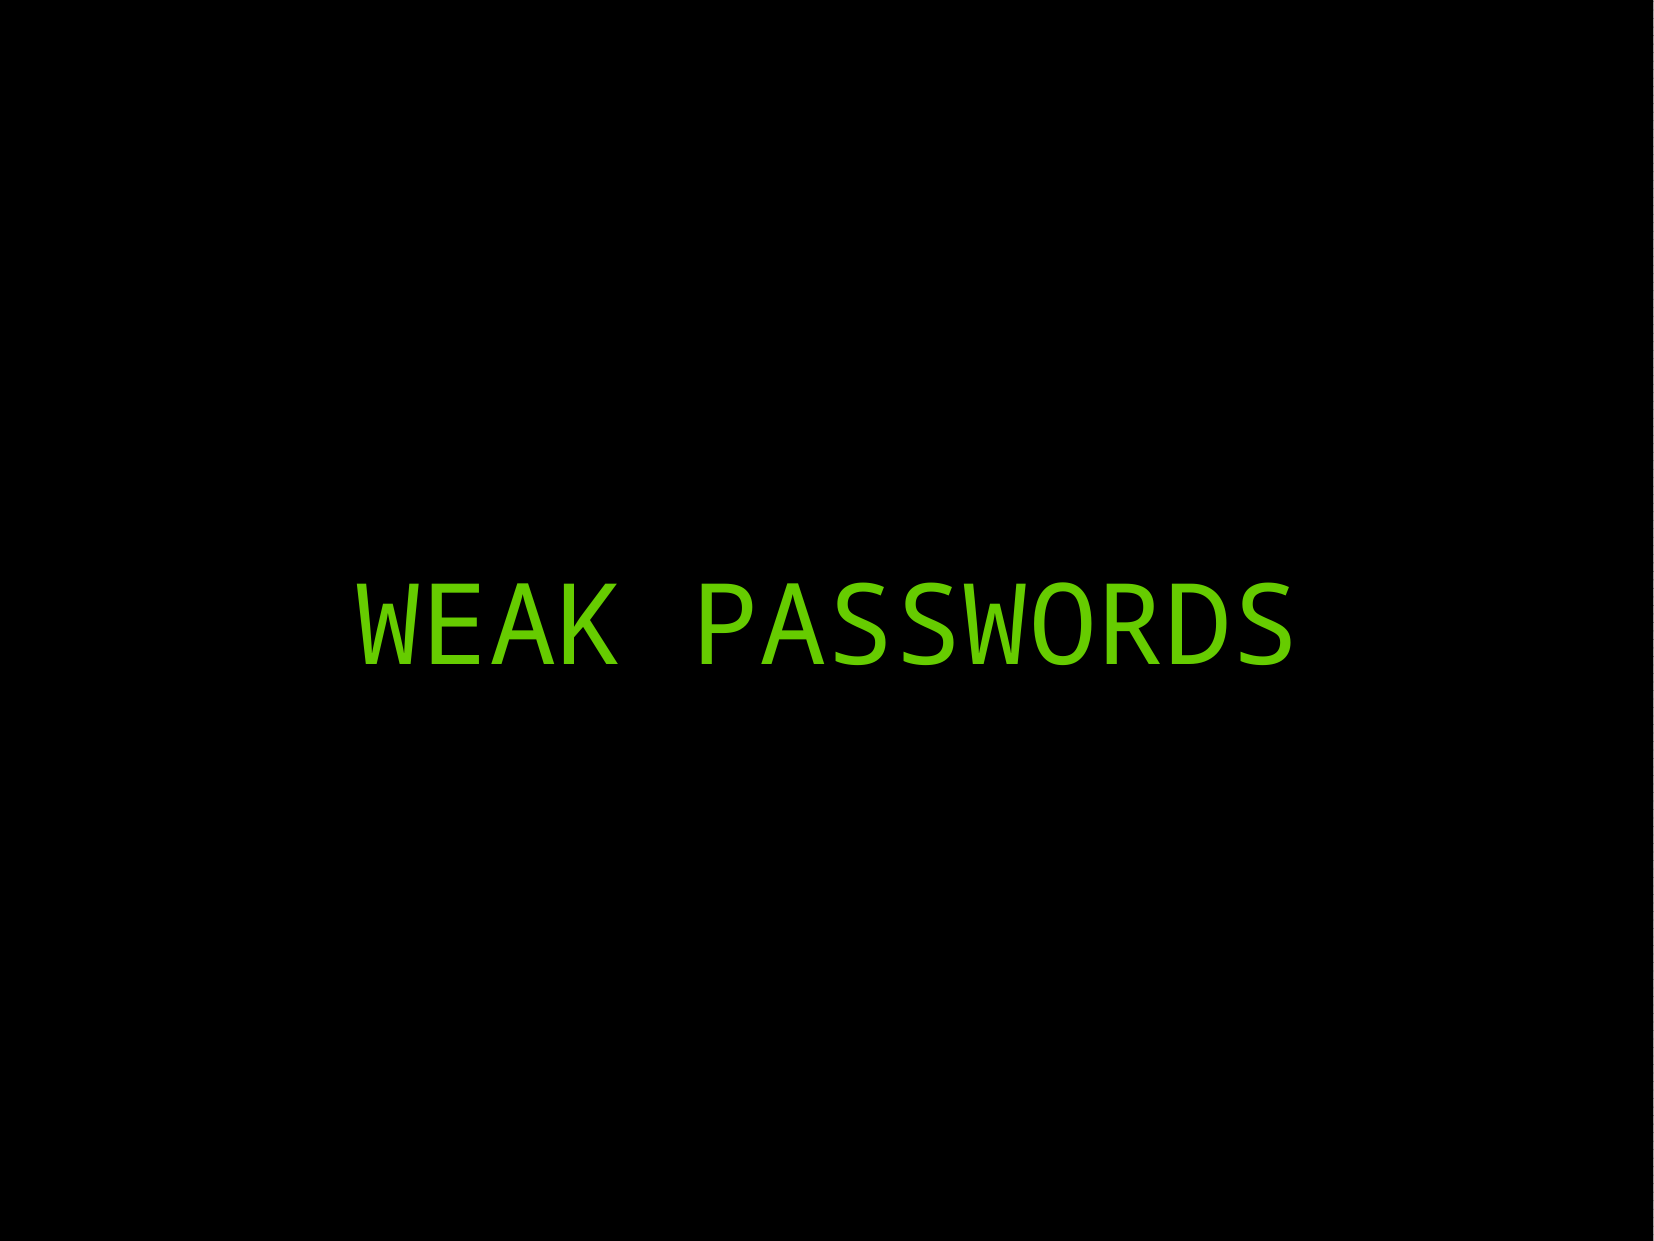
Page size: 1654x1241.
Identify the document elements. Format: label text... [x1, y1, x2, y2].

title WEAK PASSWORDS [0, 0, 1654, 1241]
